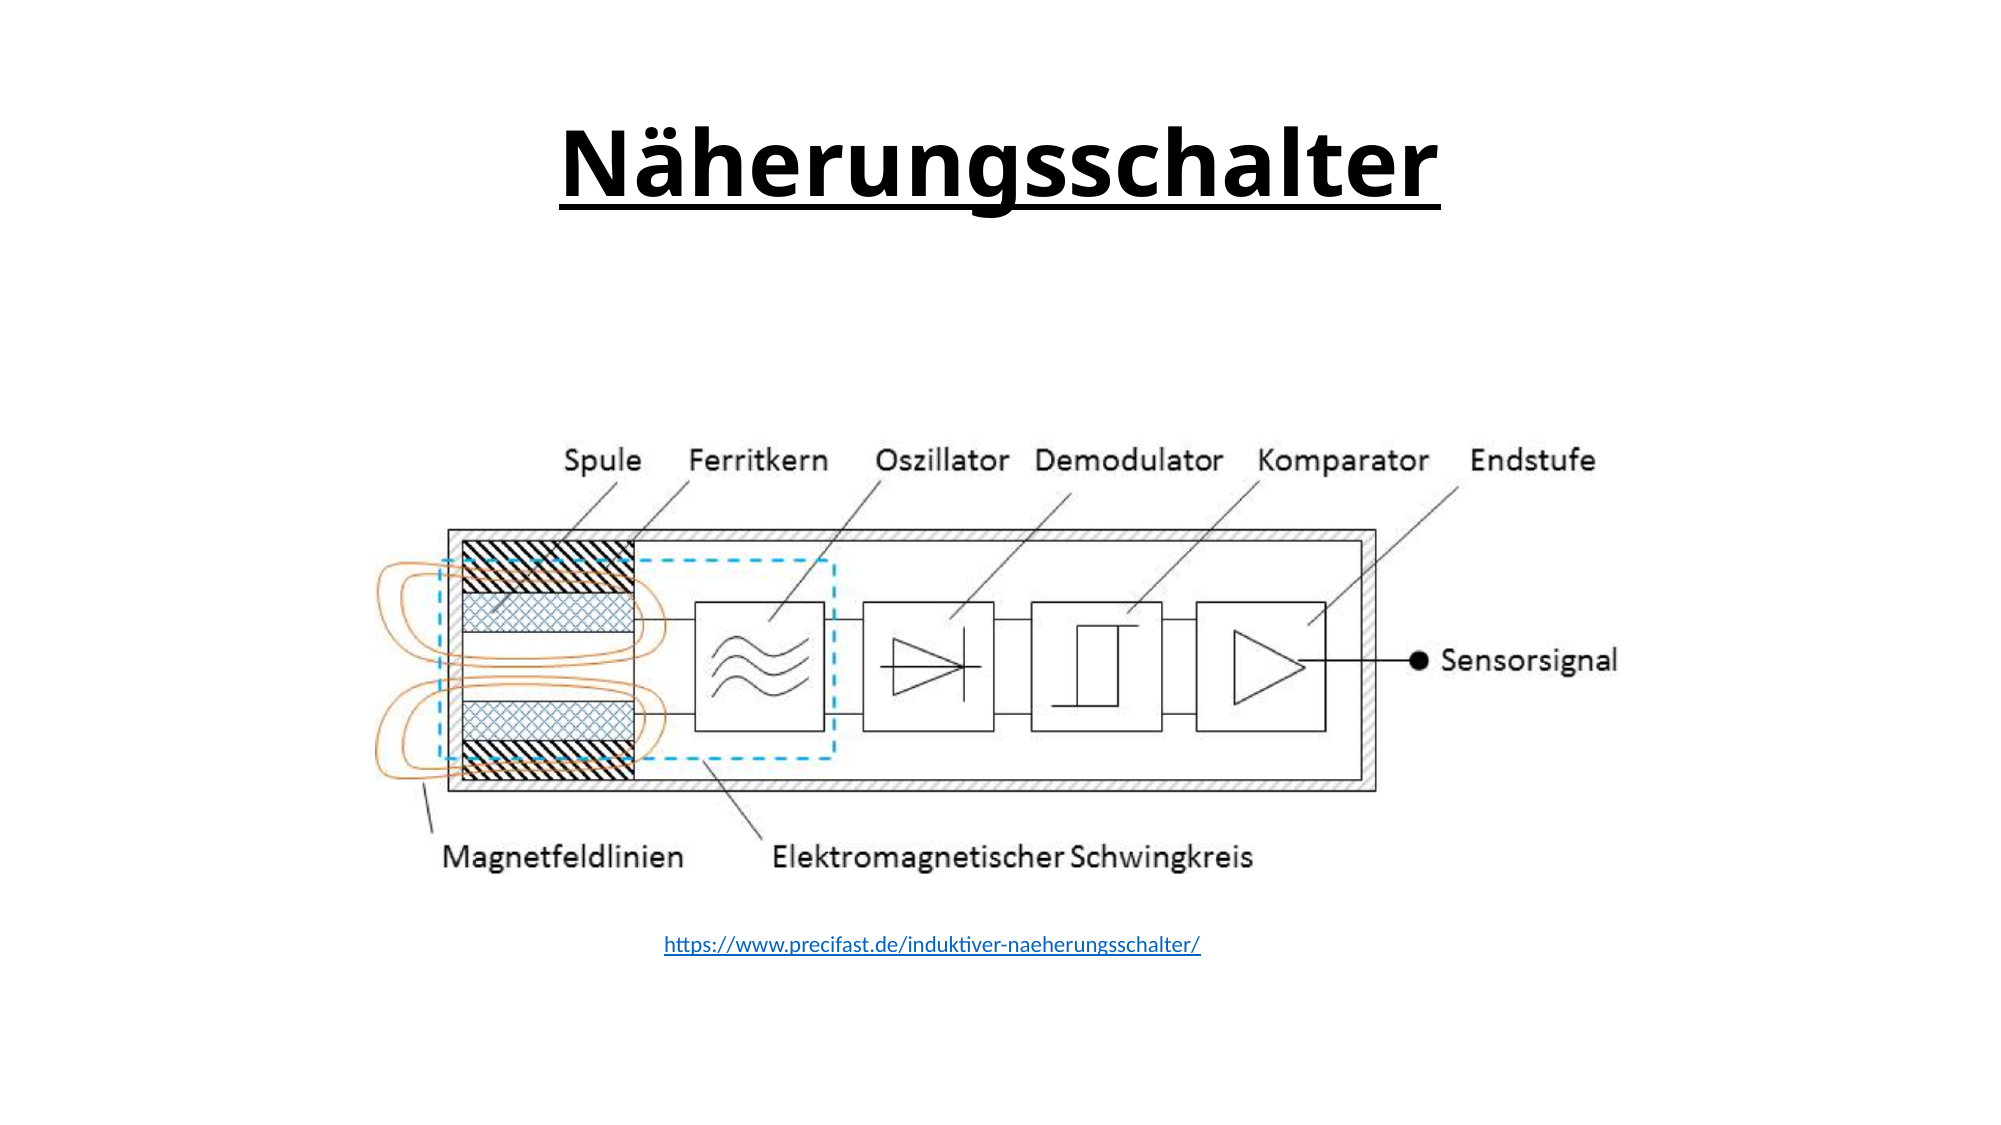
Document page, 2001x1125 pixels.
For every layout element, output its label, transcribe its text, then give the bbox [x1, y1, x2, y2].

text_box https://www.precifast.de/induktiver-naeherungsschalter/ [649, 922, 1228, 965]
picture [375, 437, 1625, 874]
title Näherungsschalter [137, 58, 1863, 276]
